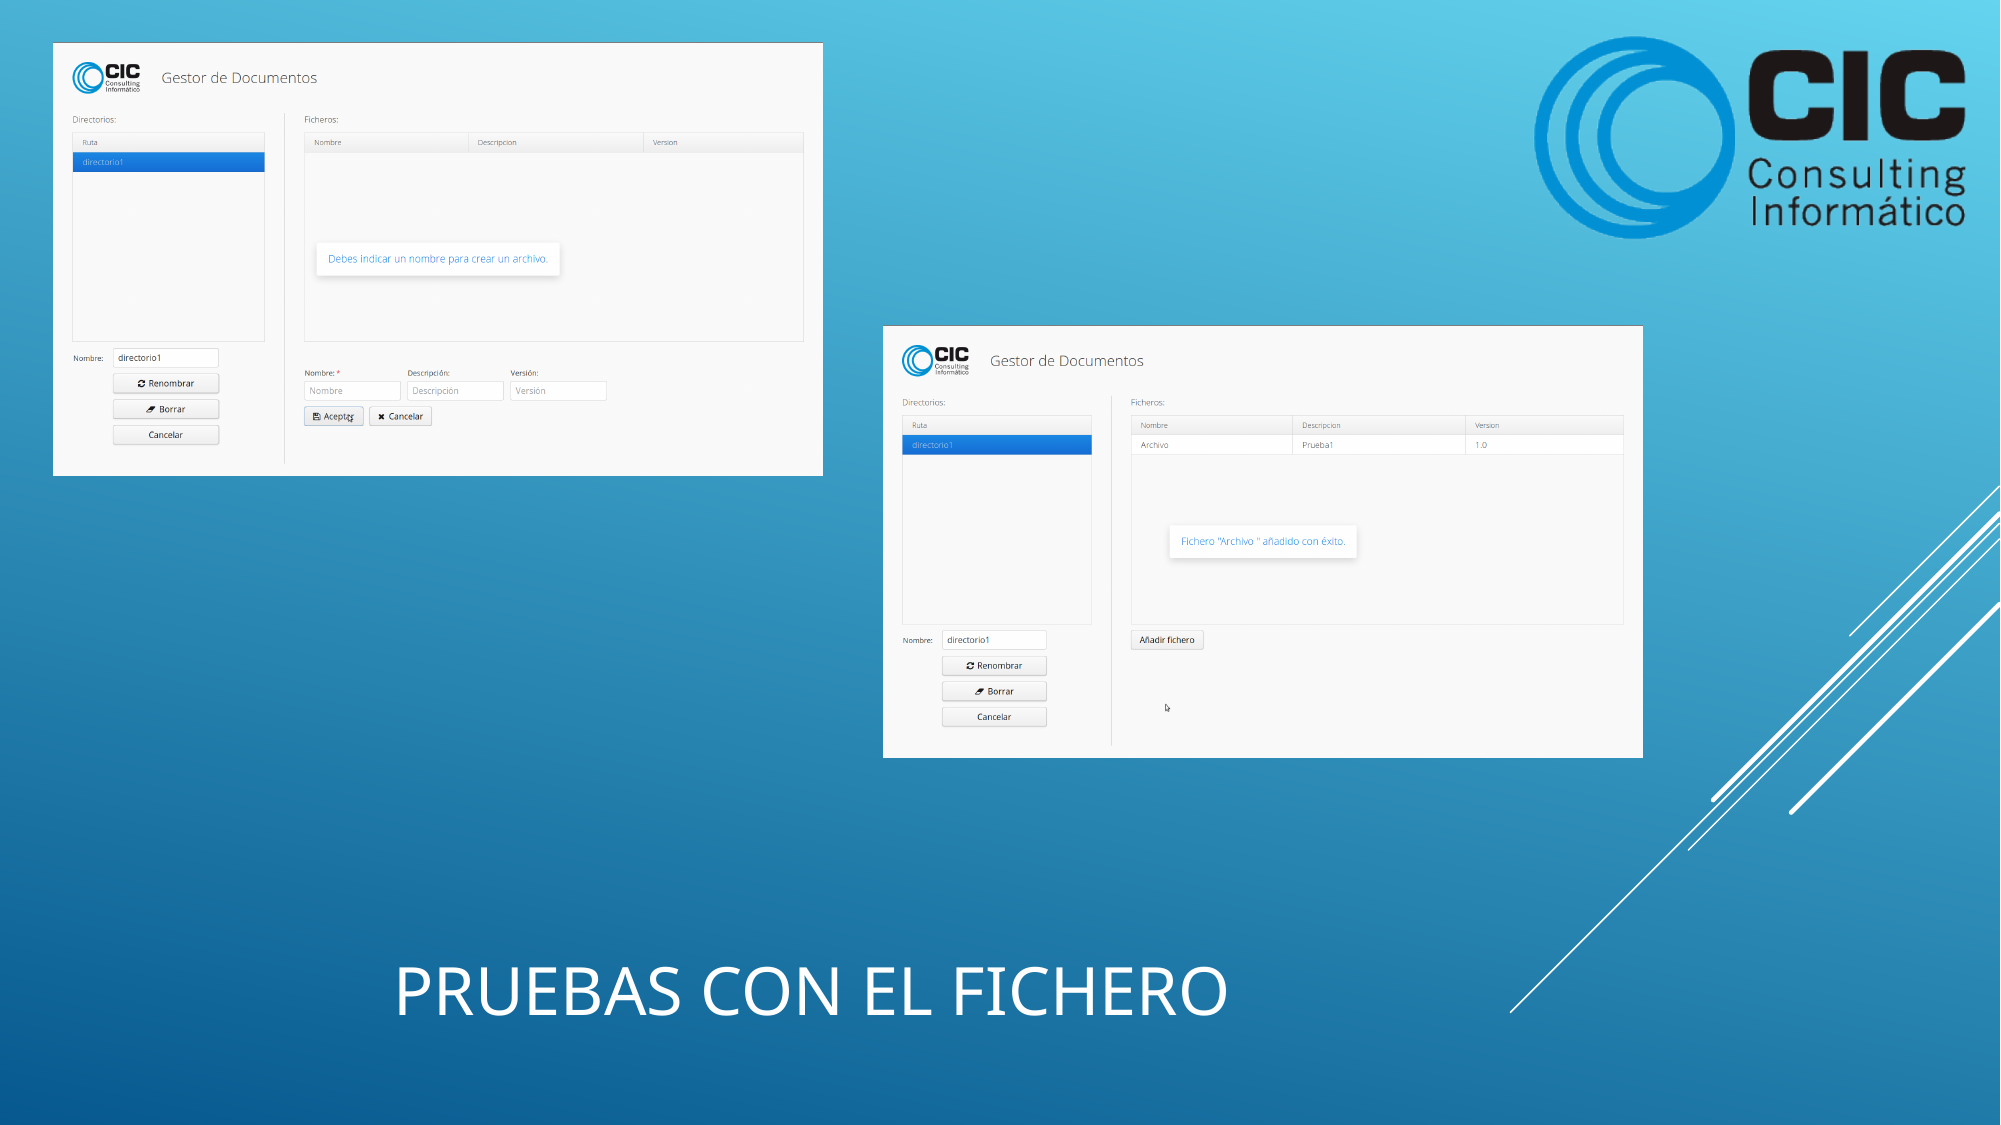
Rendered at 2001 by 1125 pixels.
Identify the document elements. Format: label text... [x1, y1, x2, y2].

picture [53, 42, 823, 476]
picture [1512, 0, 1988, 295]
title Pruebas con el fichero [112, 864, 1513, 1113]
picture [883, 325, 1643, 758]
